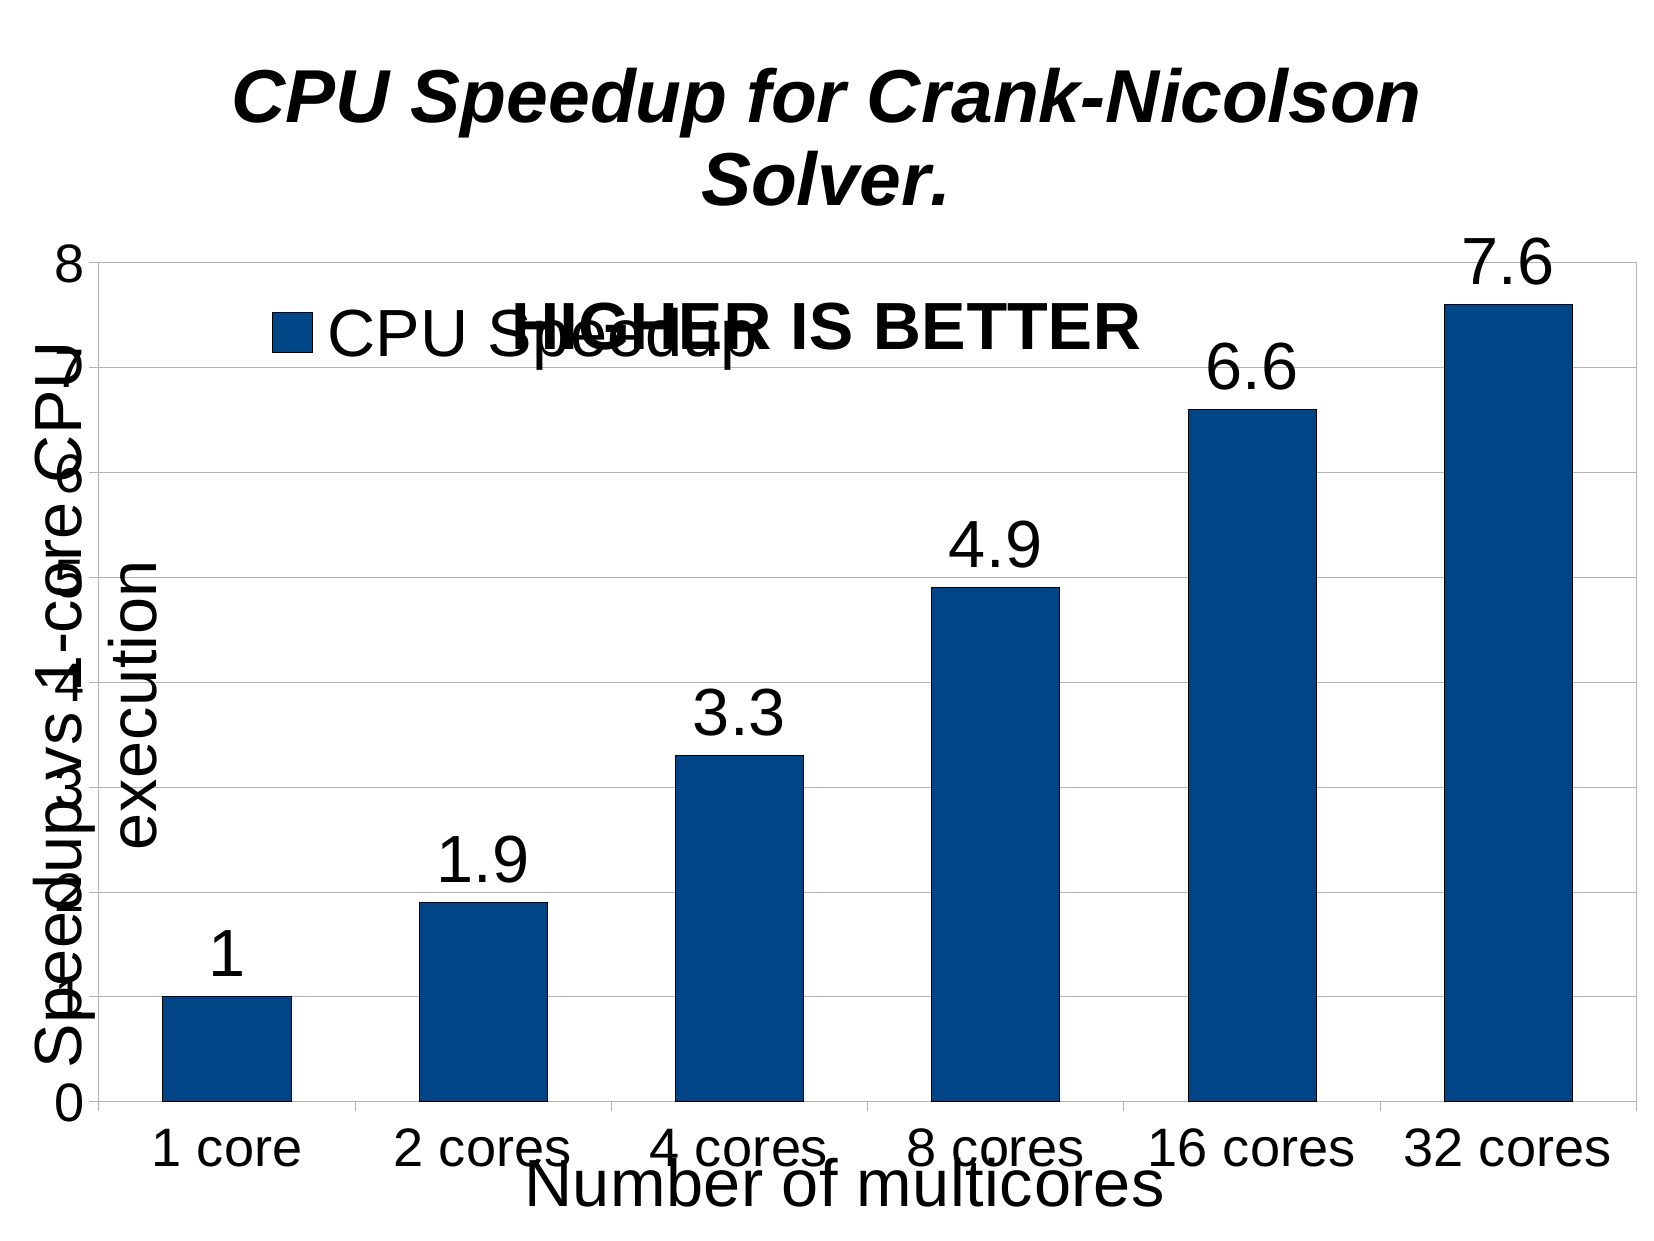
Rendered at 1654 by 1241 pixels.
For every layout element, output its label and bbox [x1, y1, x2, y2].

chart [0, 0, 1654, 1241]
